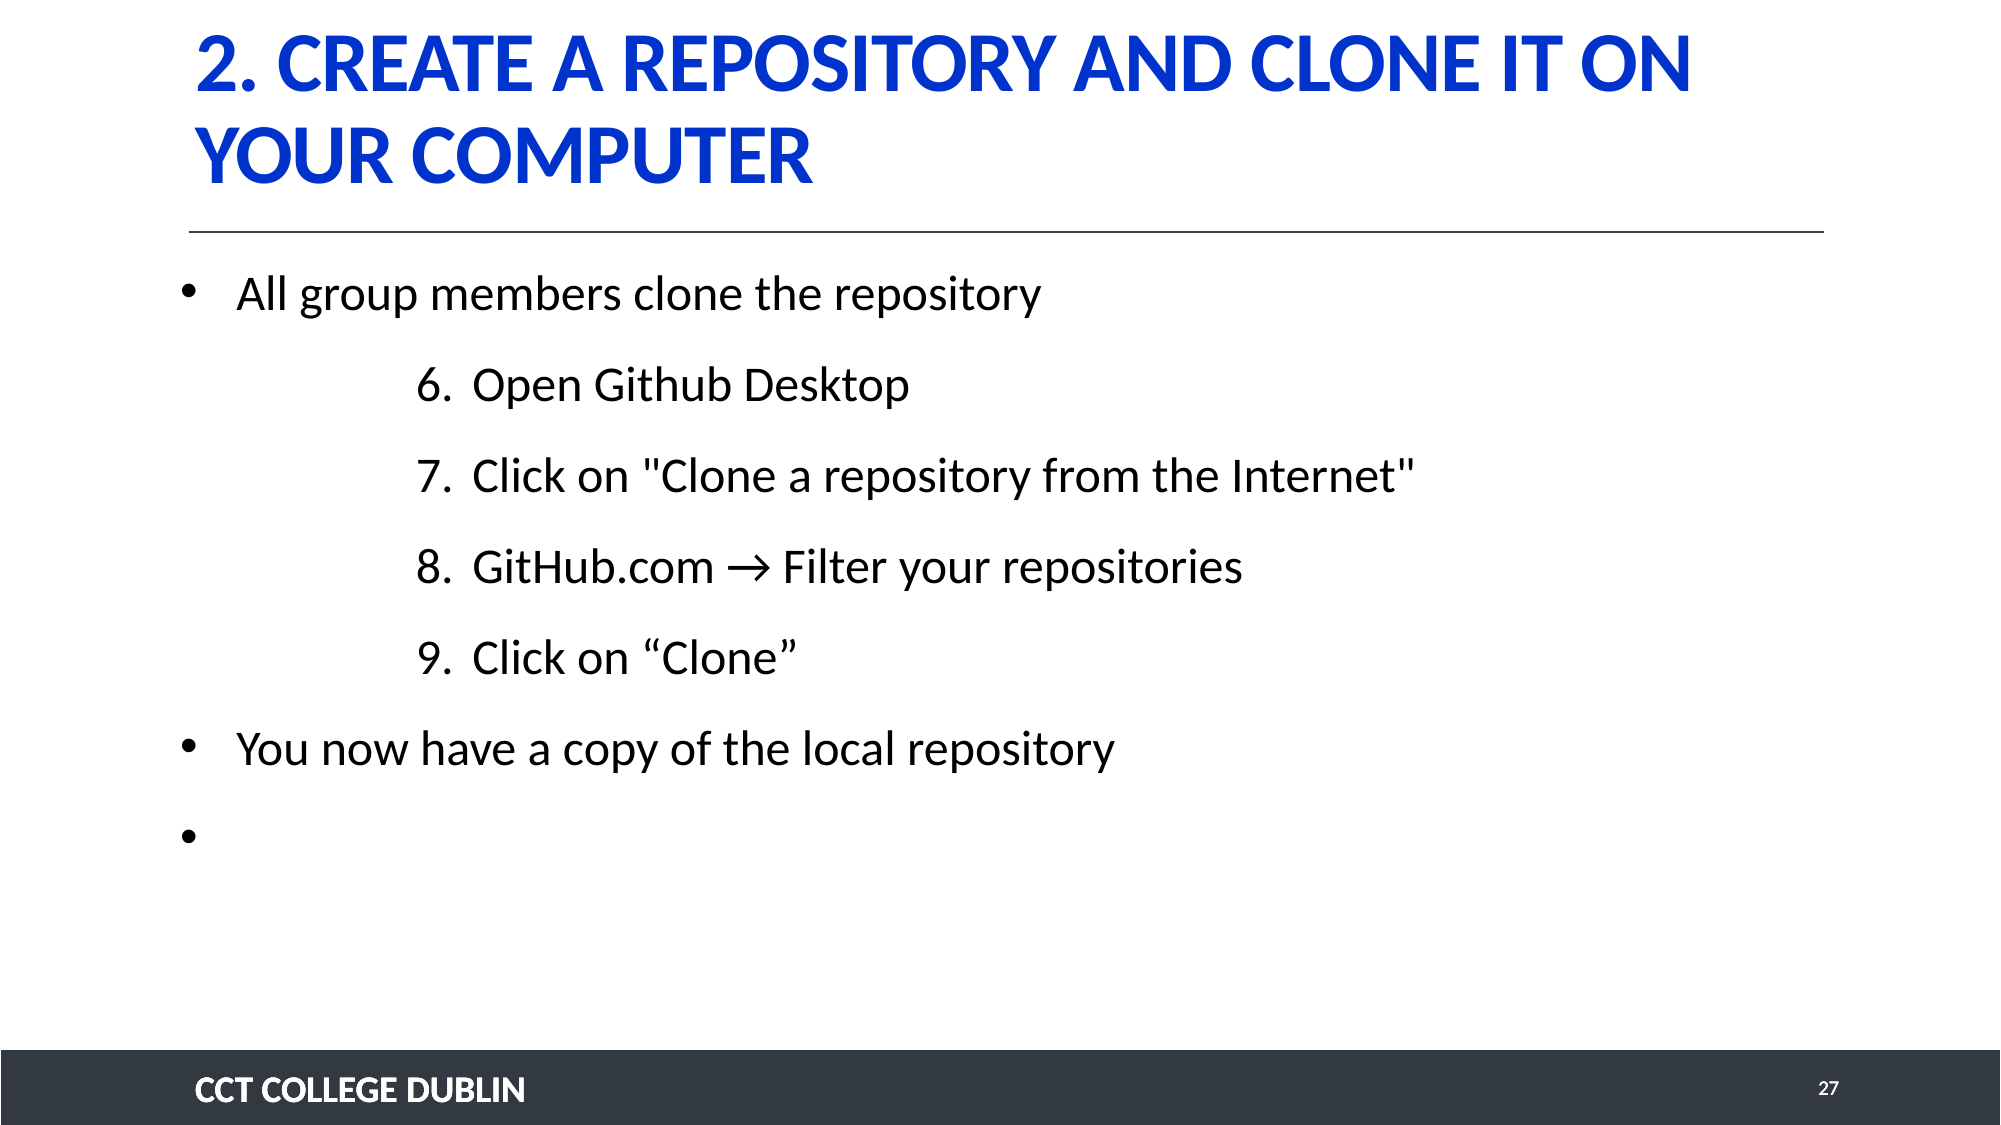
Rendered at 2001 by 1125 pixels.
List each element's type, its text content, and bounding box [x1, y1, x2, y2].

list All group members clone the repository Open Github Desktop Click on "Clone a repository from the Internet" GitHub.com → Filter your repositories Click on “Clone” You now have a copy of the local repository [180, 246, 1831, 1043]
text_box [1803, 1057, 1932, 1118]
title 2. CREATE A REPOSITORY AND CLONE IT ON YOUR COMPUTER [180, 7, 1831, 211]
text_box CCT COLLEGE DUBLIN [180, 1057, 1299, 1118]
